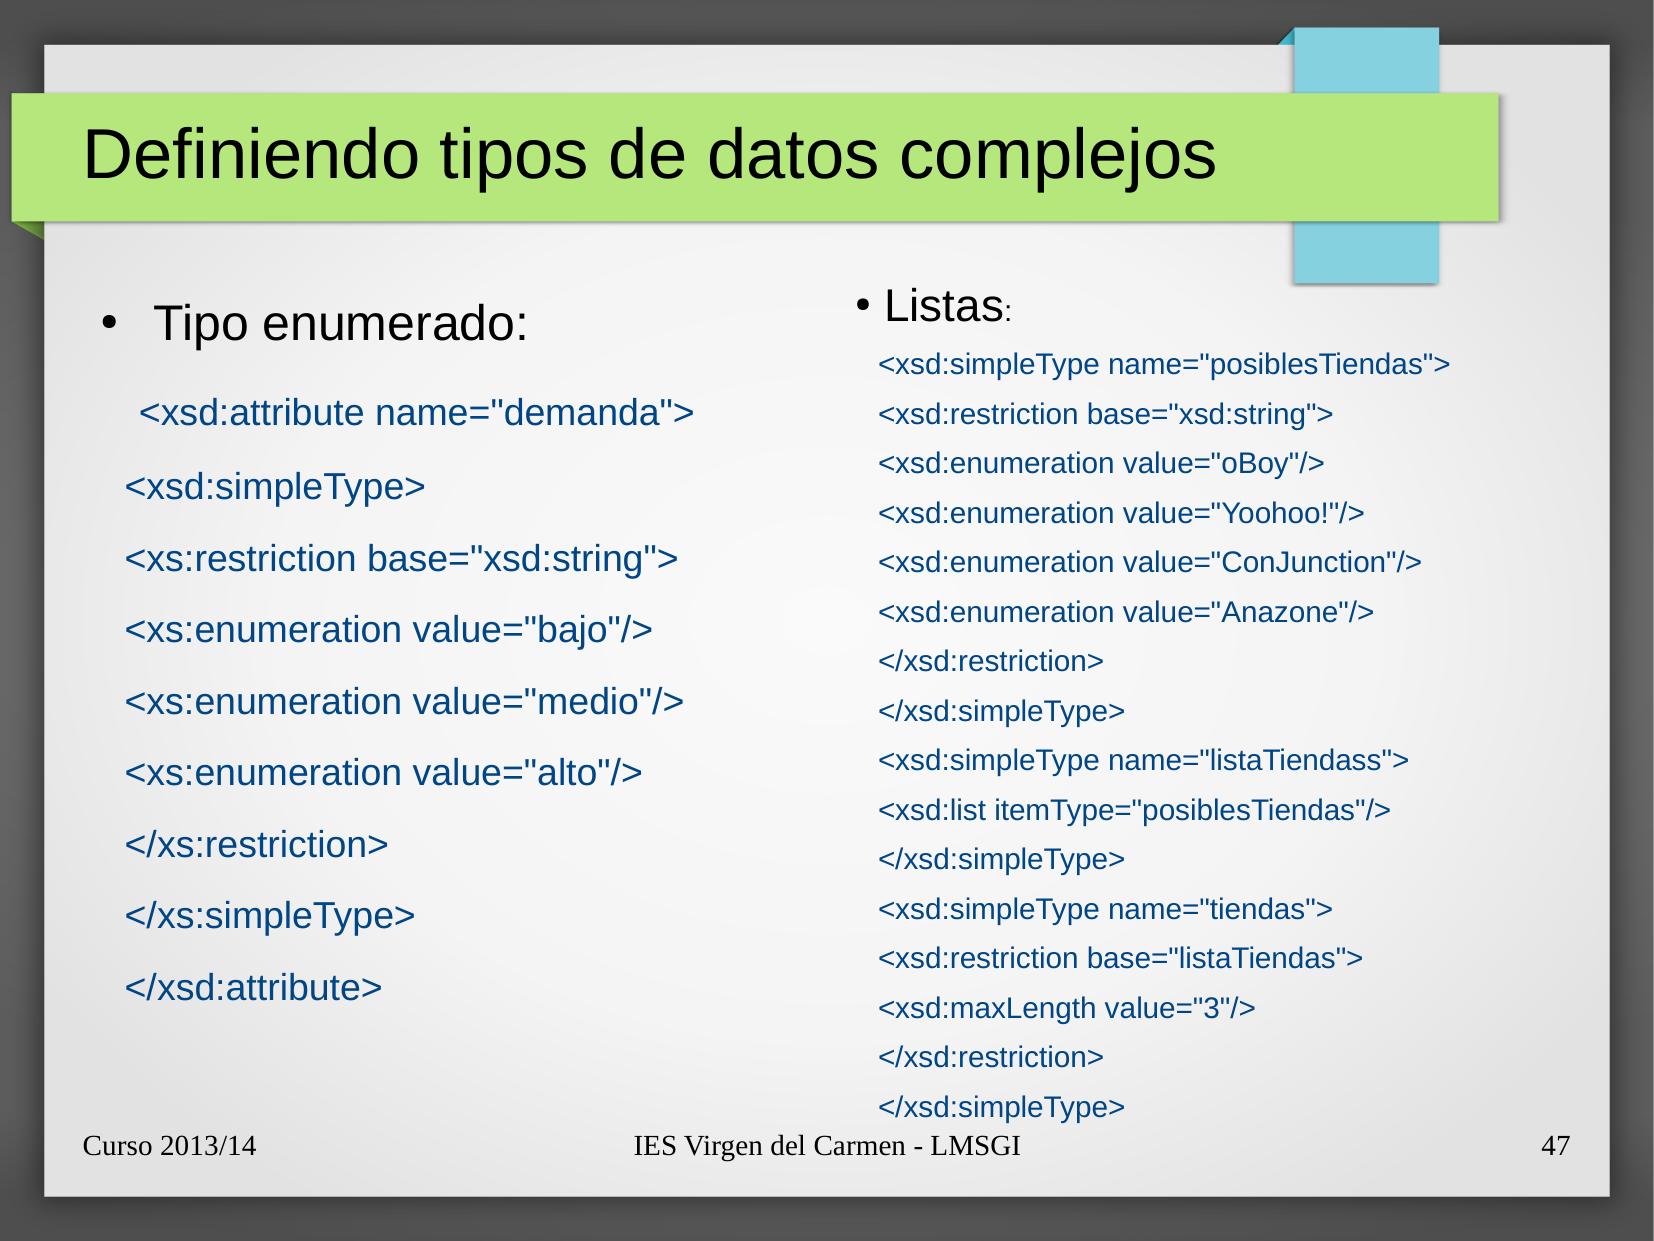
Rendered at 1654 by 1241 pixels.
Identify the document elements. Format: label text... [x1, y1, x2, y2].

title Definiendo tipos de datos complejos [82, 94, 1264, 213]
picture [0, 0, 1654, 1241]
list Tipo enumerado: <xsd:attribute name="demanda"> <xsd:simpleType> <xs:restriction base="xsd:string"> <xs:enumeration value="bajo"/> <xs:enumeration value="medio"/> <xs:enumeration value="alto"/> </xs:restriction> </xs:simpleType> </xsd:attribute> [82, 295, 809, 1015]
list Listas: <xsd:simpleType name="posiblesTiendas"> <xsd:restriction base="xsd:string"> <xsd:enumeration value="oBoy"/> <xsd:enumeration value="Yoohoo!"/> <xsd:enumeration value="ConJunction"/> <xsd:enumeration value="Anazone"/> </xsd:restriction> </xsd:simpleType> <xsd:simpleType name="listaTiendass"> <xsd:list itemType="posiblesTiendas"/> </xsd:simpleType> <xsd:simpleType name="tiendas"> <xsd:restriction base="listaTiendas"> <xsd:maxLength value="3"/> </xsd:restriction> </xsd:simpleType> [845, 280, 1572, 1126]
